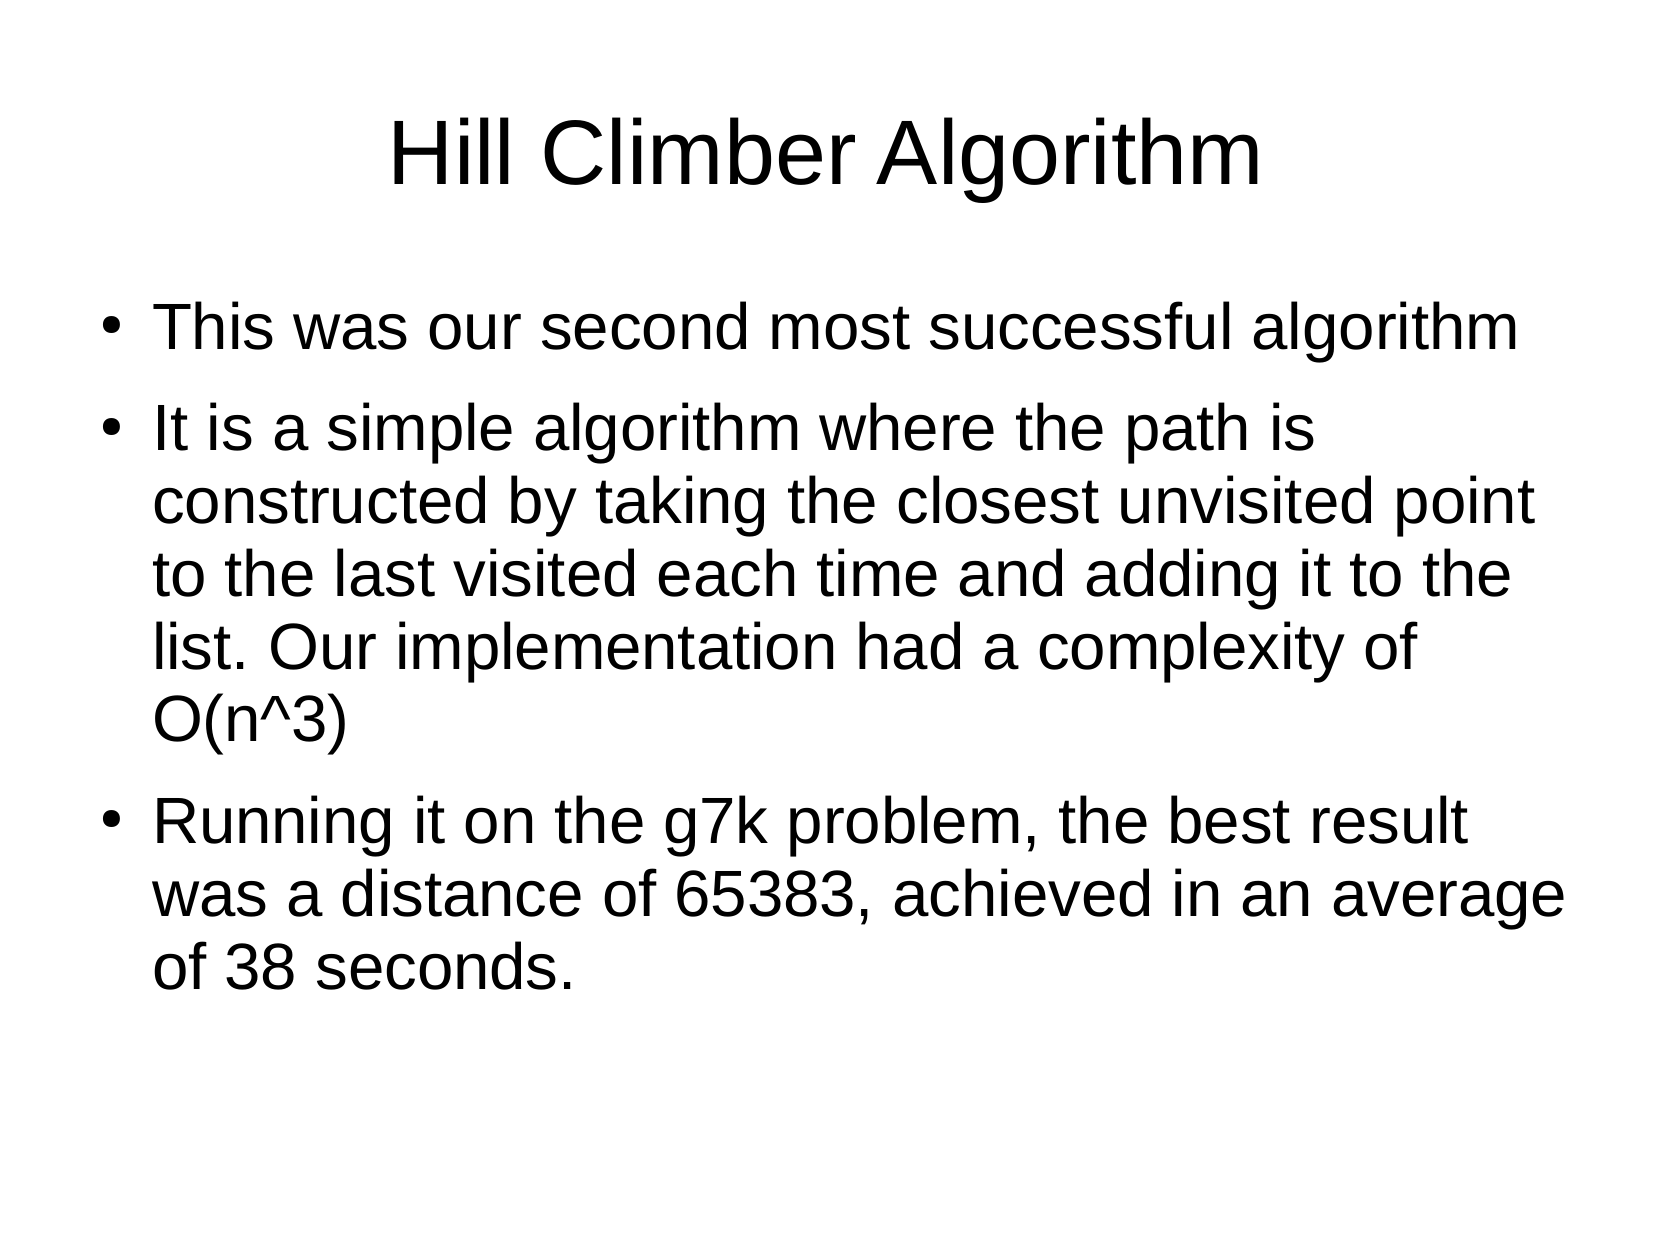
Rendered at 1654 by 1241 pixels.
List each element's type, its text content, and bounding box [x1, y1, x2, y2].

title Hill Climber Algorithm [82, 49, 1571, 257]
list This was our second most successful algorithm It is a simple algorithm where the path is constructed by taking the closest unvisited point to the last visited each time and adding it to the list. Our implementation had a complexity of O(n^3) Running it on the g7k problem, the best result was a distance of 65383, achieved in an average of 38 seconds. [82, 290, 1571, 1010]
